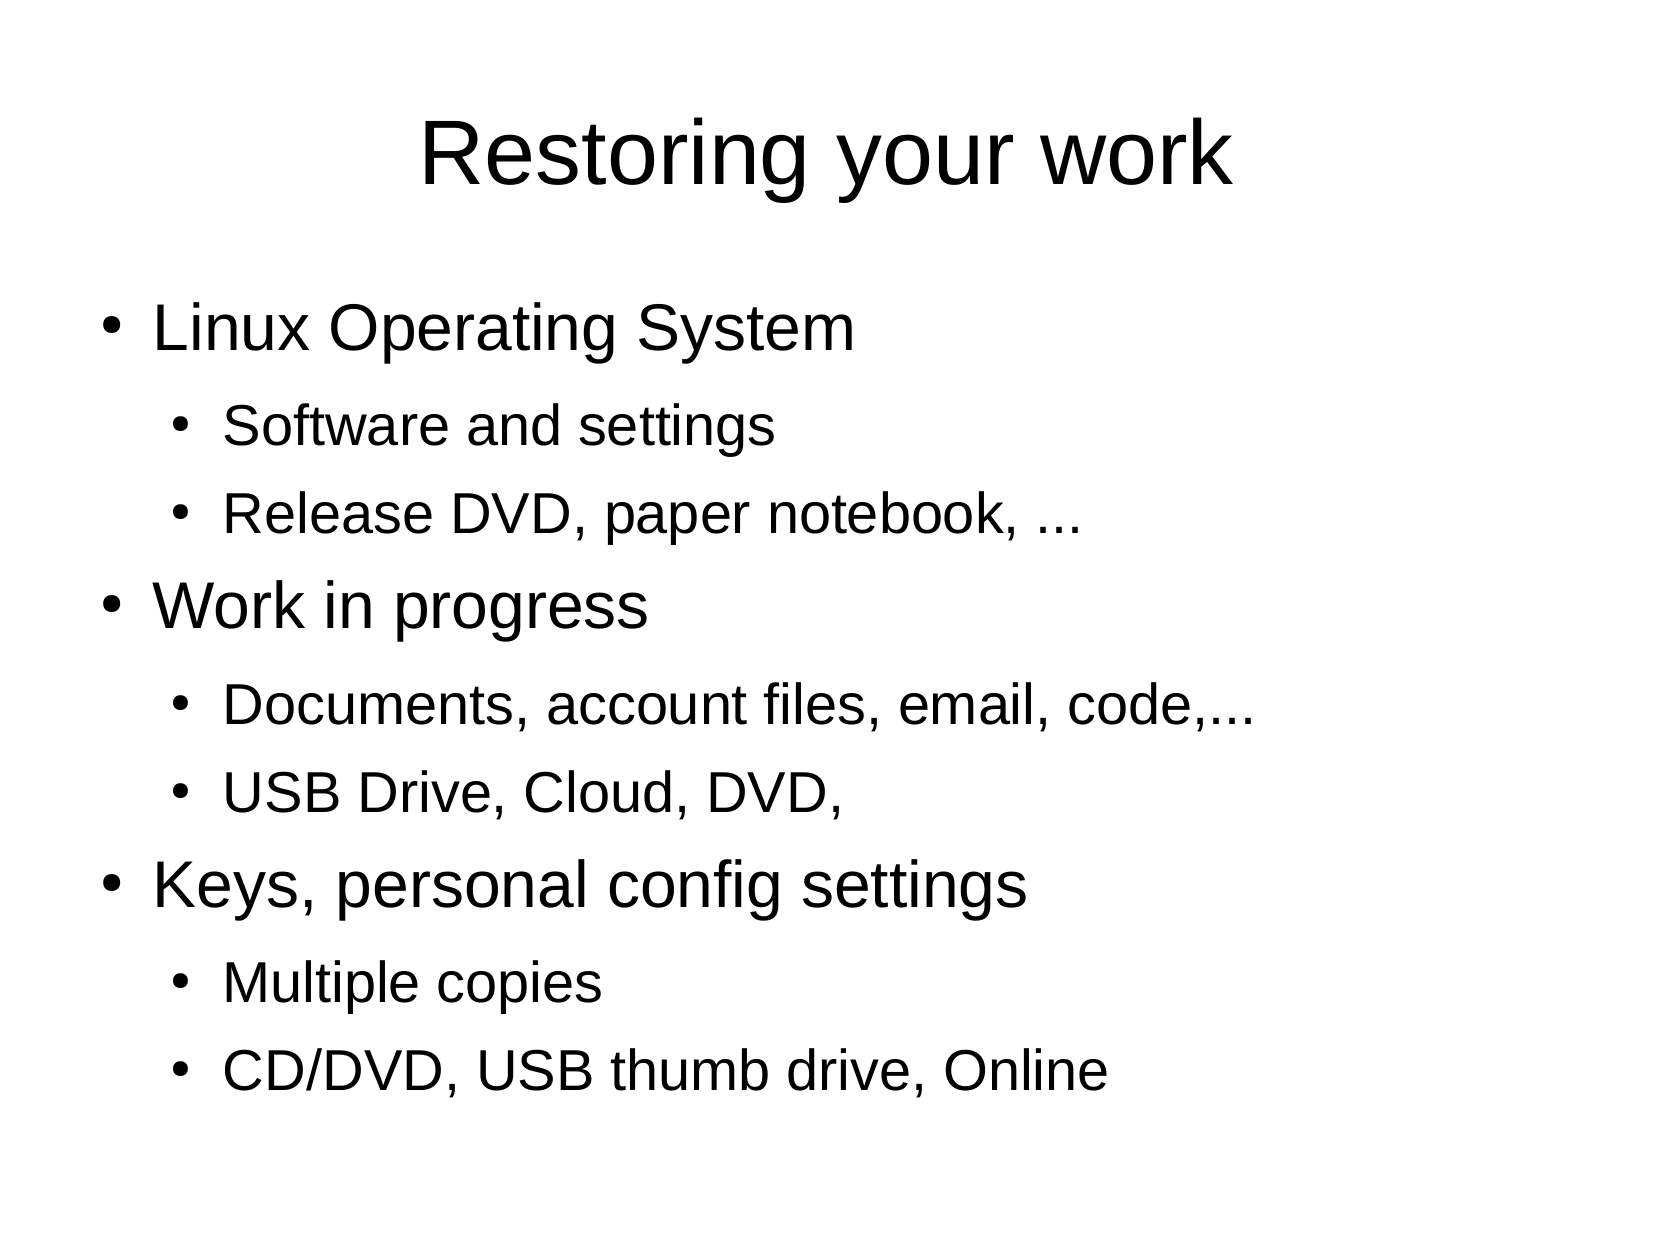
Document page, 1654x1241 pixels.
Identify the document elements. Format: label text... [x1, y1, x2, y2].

title Restoring your work [82, 56, 1571, 250]
list Linux Operating System Software and settings Release DVD, paper notebook, ... Work in progress Documents, account files, email, code,... USB Drive, Cloud, DVD, Keys, personal config settings Multiple copies CD/DVD, USB thumb drive, Online [82, 290, 1571, 1109]
